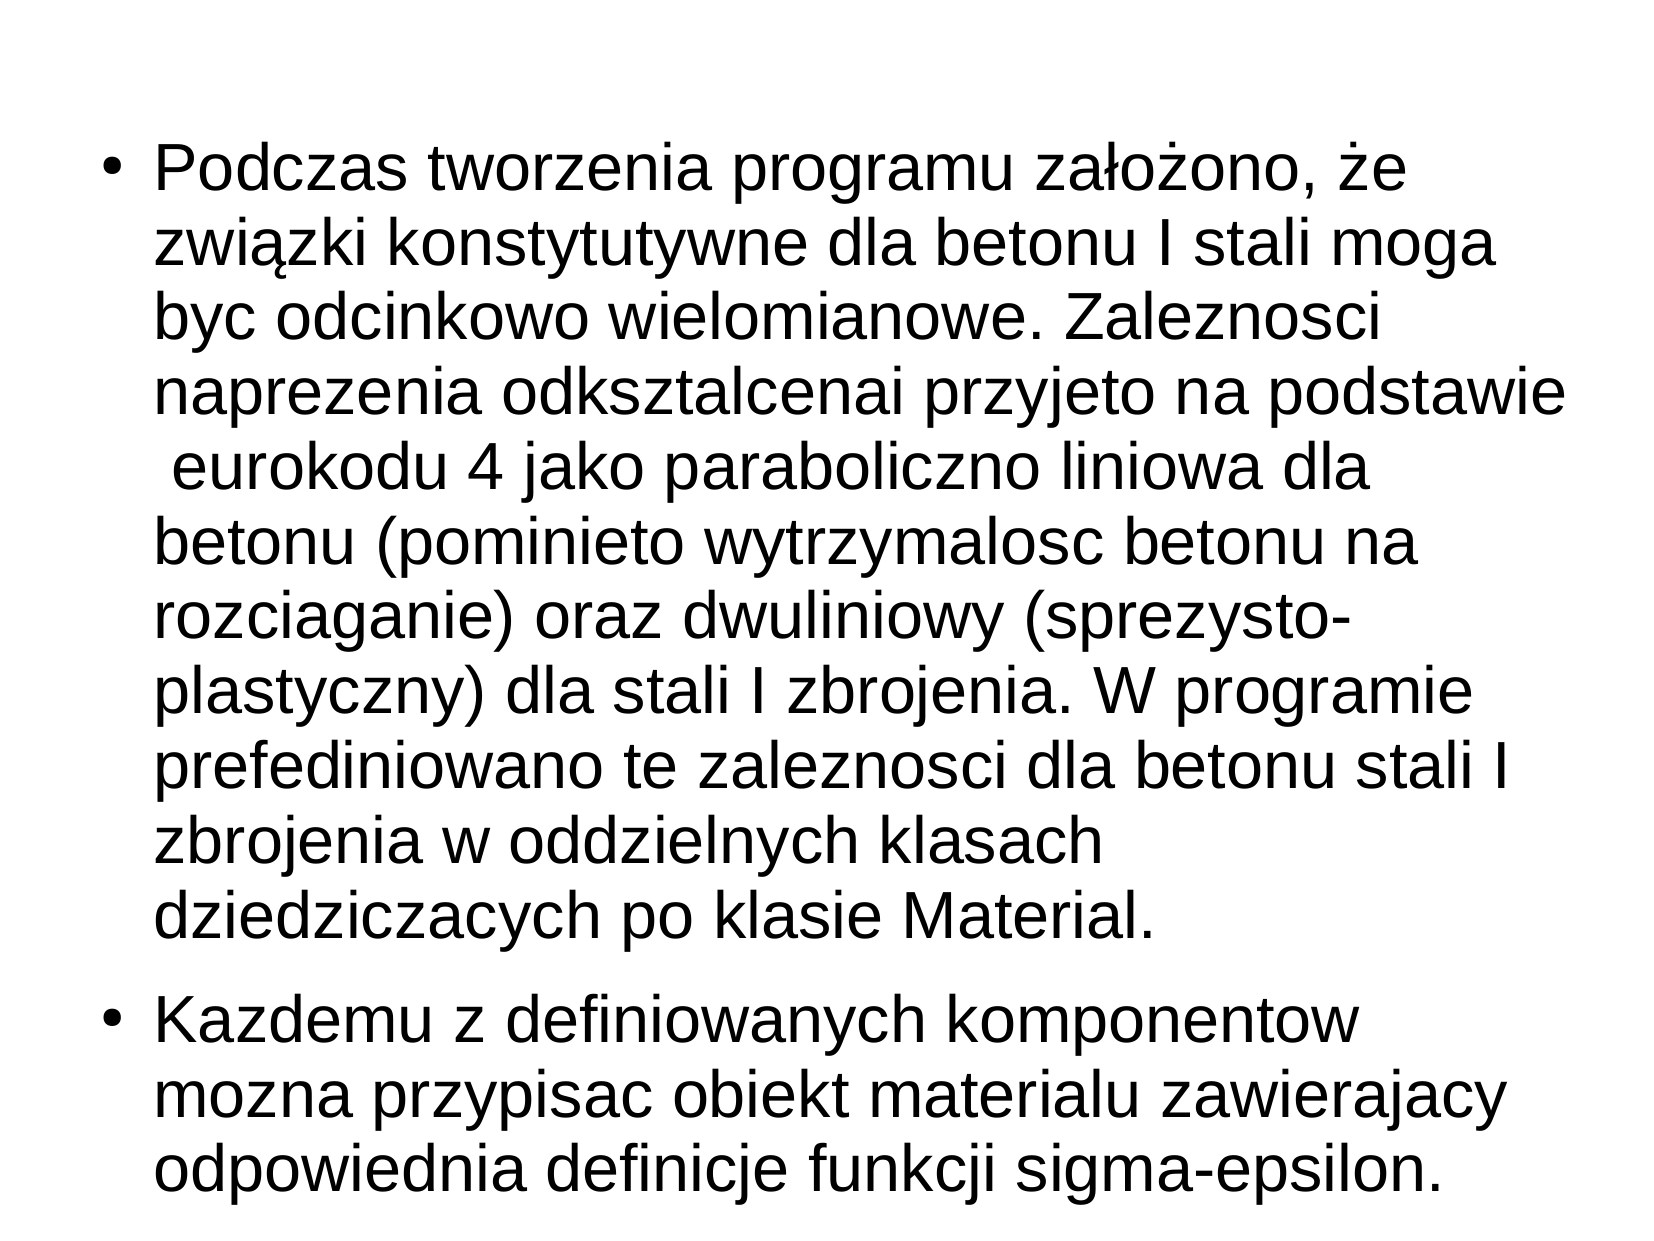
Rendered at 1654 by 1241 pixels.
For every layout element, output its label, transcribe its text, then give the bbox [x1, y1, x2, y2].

list Podczas tworzenia programu założono, że związki konstytutywne dla betonu I stali moga byc odcinkowo wielomianowe. Zaleznosci naprezenia odksztalcenai przyjeto na podstawie eurokodu 4 jako paraboliczno liniowa dla betonu (pominieto wytrzymalosc betonu na rozciaganie) oraz dwuliniowy (sprezysto-plastyczny) dla stali I zbrojenia. W programie prefediniowano te zaleznosci dla betonu stali I zbrojenia w oddzielnych klasach dziedziczacych po klasie Material. Kazdemu z definiowanych komponentow mozna przypisac obiekt materialu zawierajacy odpowiednia definicje funkcji sigma-epsilon. [82, 129, 1571, 1199]
